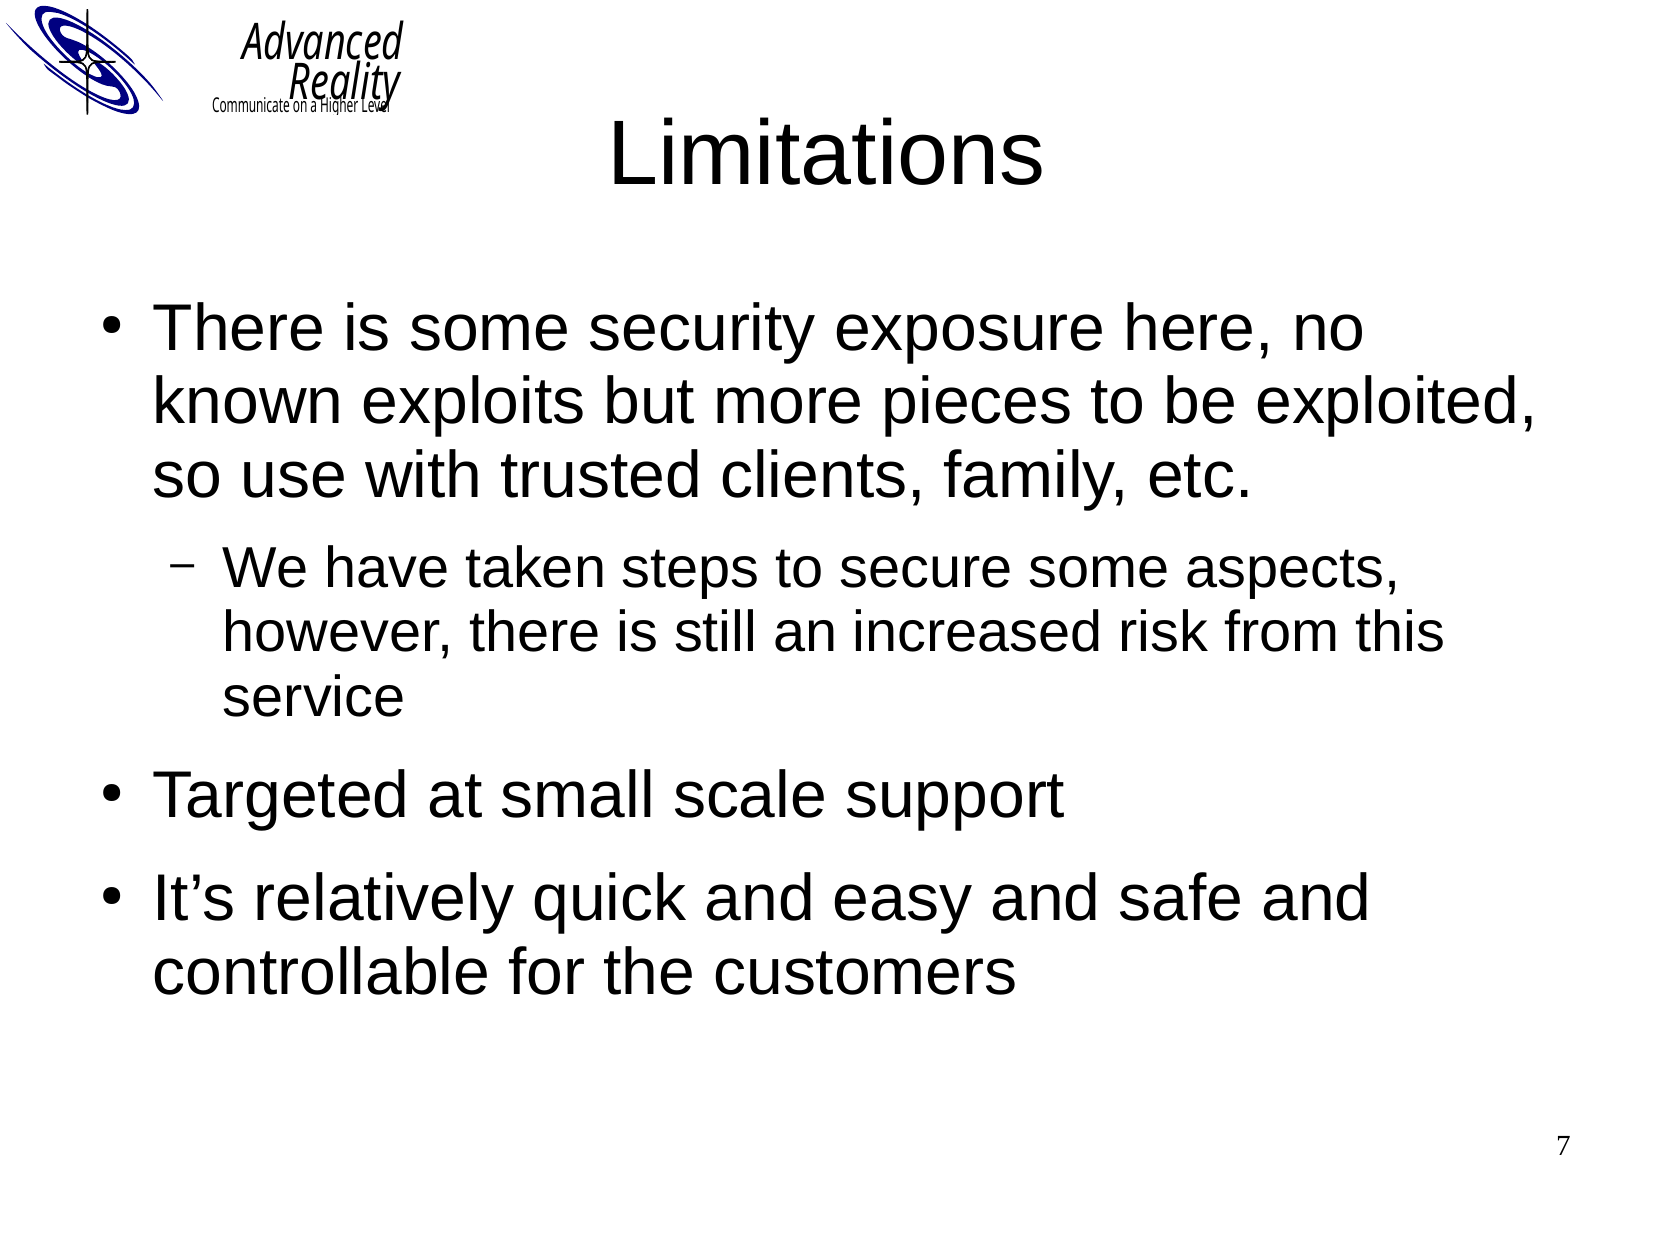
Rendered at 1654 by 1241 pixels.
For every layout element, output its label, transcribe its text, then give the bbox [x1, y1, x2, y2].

title Limitations [82, 49, 1571, 257]
list There is some security exposure here, no known exploits but more pieces to be exploited, so use with trusted clients, family, etc. We have taken steps to secure some aspects, however, there is still an increased risk from this service Targeted at small scale support It’s relatively quick and easy and safe and controllable for the customers [82, 290, 1571, 1010]
